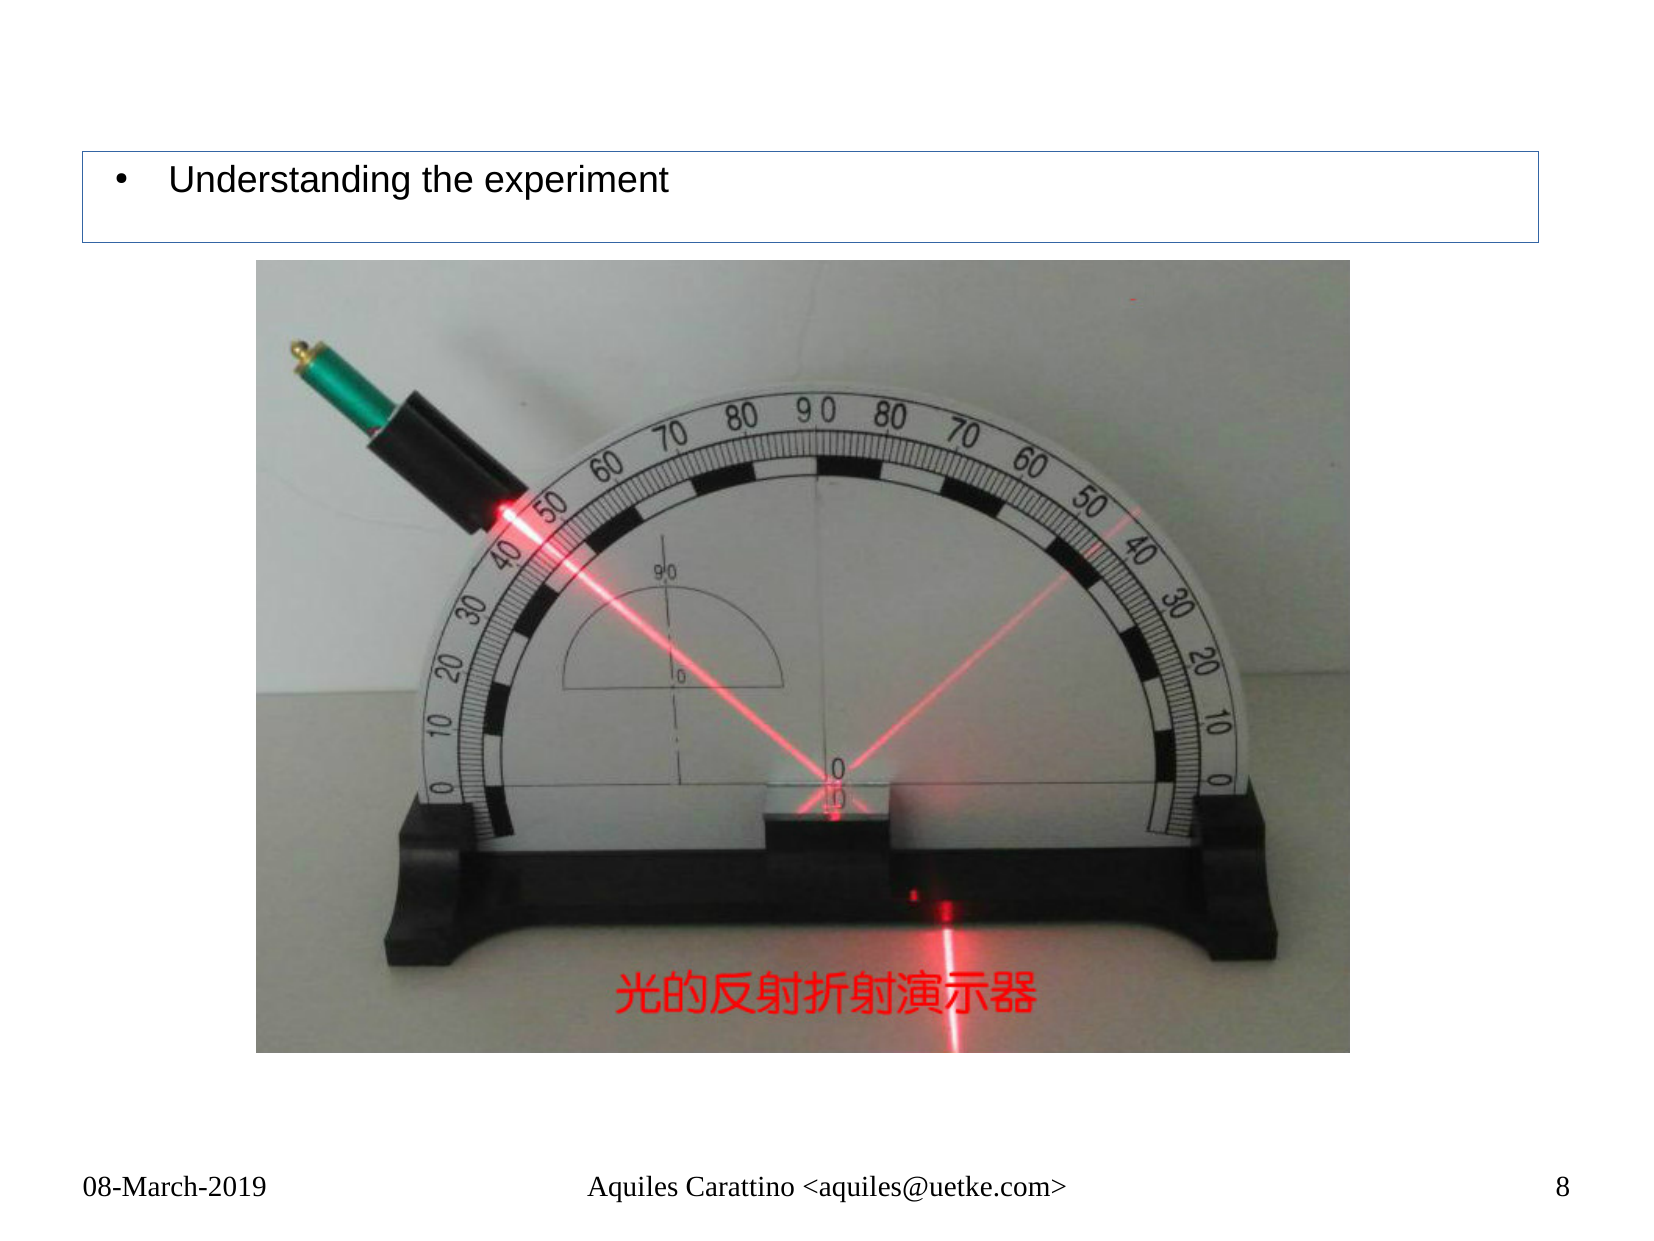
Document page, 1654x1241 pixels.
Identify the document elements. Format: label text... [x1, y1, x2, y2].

picture [256, 260, 1350, 1053]
text_box Understanding the experiment [82, 151, 1539, 243]
